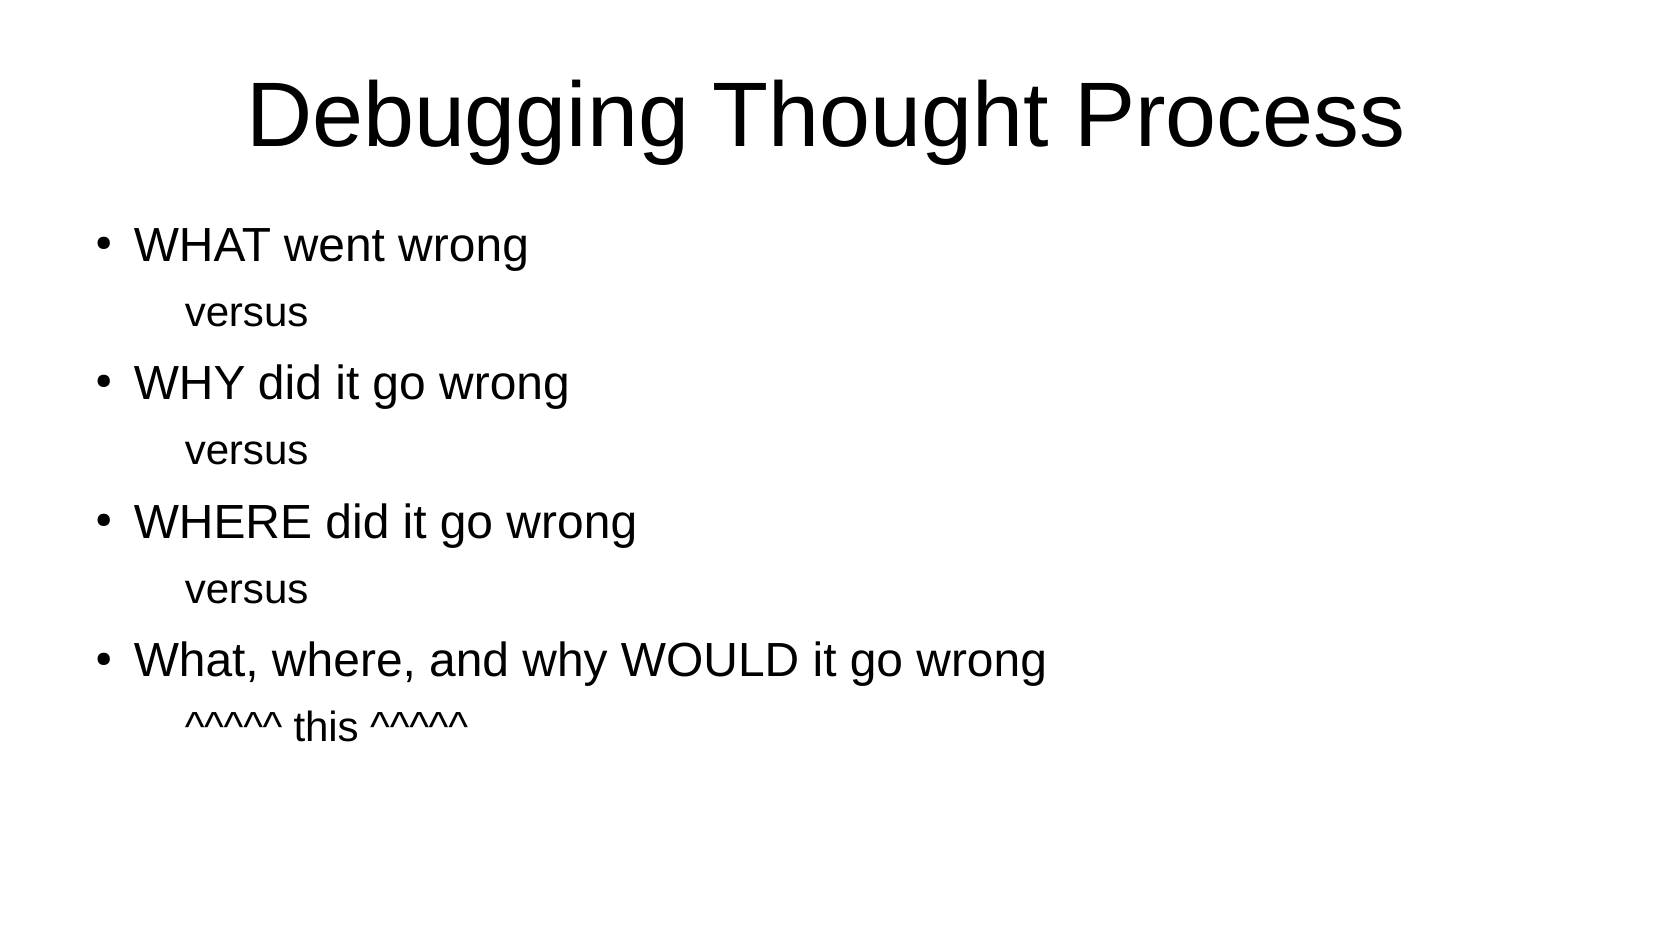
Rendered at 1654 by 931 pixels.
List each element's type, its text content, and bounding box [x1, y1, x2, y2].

list WHAT went wrong versus WHY did it go wrong versus WHERE did it go wrong versus What, where, and why WOULD it go wrong ^^^^^ this ^^^^^ [82, 217, 1571, 758]
title Debugging Thought Process [82, 37, 1571, 193]
